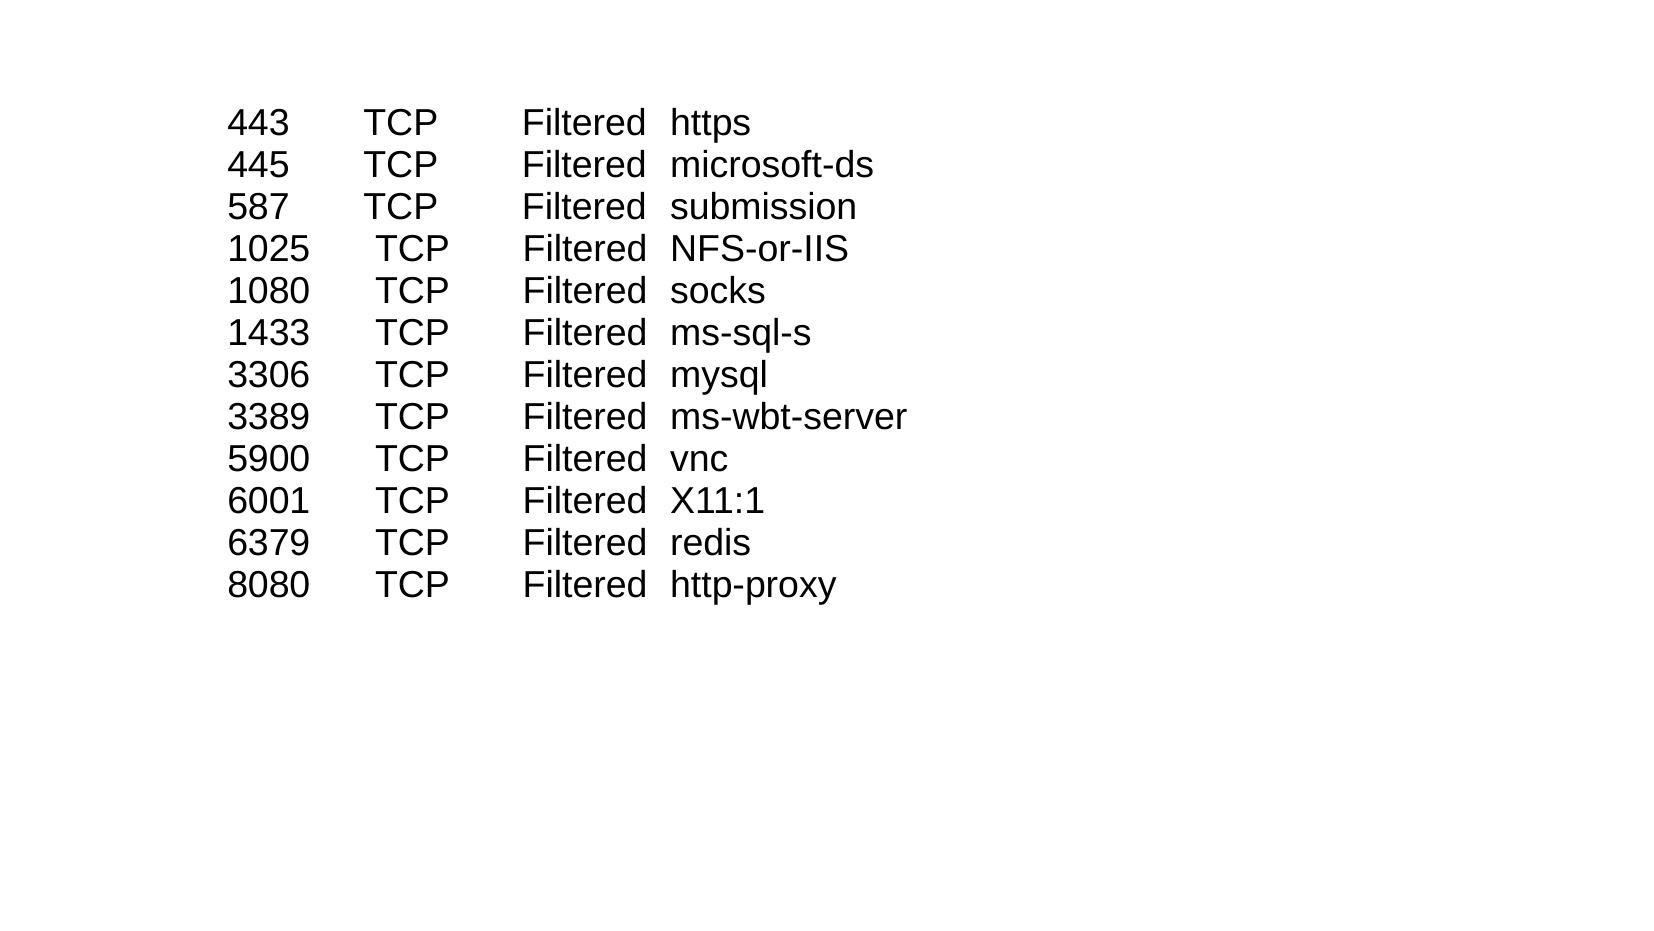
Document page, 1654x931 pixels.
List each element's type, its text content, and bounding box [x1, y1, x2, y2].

text_box 443 TCP Filtered https 445 TCP Filtered microsoft-ds 587 TCP Filtered submission 1025 TCP Filtered NFS-or-IIS 1080 TCP Filtered socks 1433 TCP Filtered ms-sql-s 3306 TCP Filtered mysql 3389 TCP Filtered ms-wbt-server 5900 TCP Filtered vnc 6001 TCP Filtered X11:1 6379 TCP Filtered redis 8080 TCP Filtered http-proxy [212, 94, 1182, 793]
